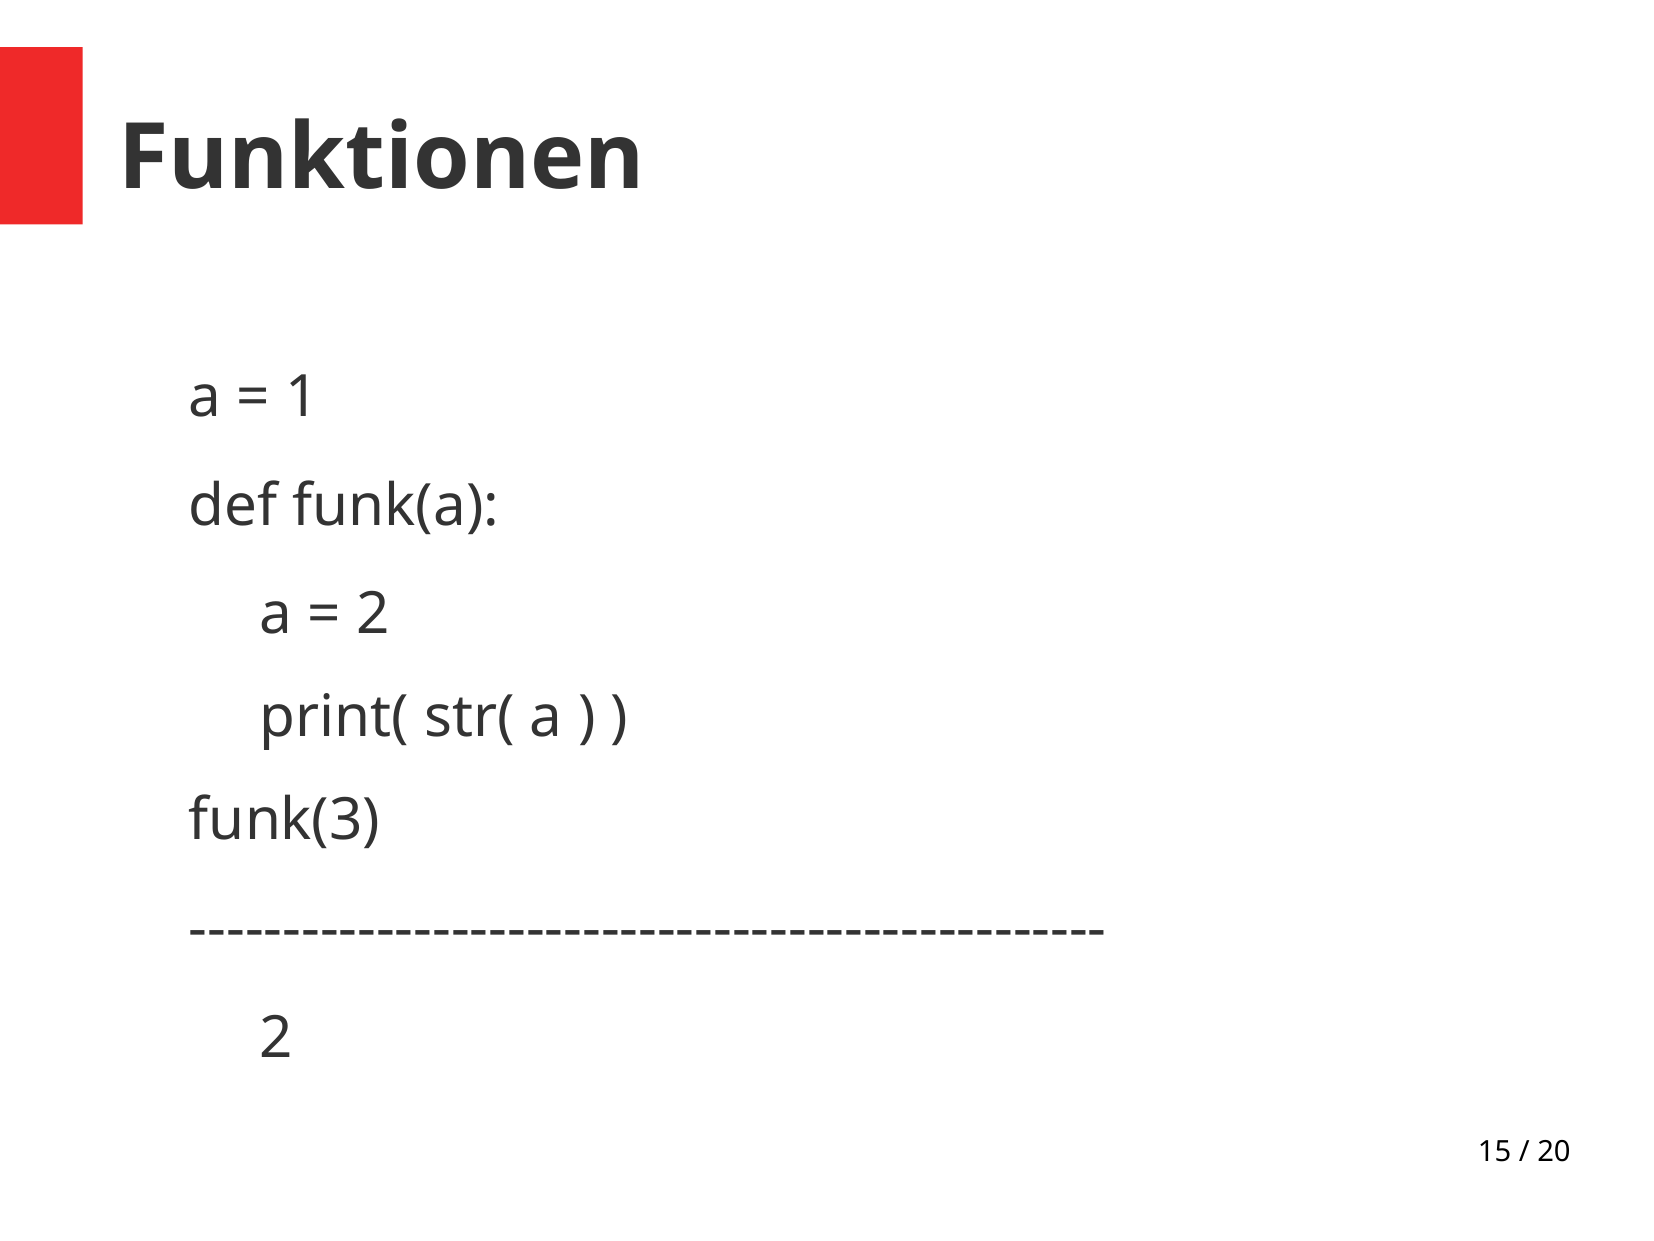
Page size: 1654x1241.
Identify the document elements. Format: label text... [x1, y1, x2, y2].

list a = 1 def funk(a): a = 2 print( str( a ) ) funk(3) ------------------------------------------------- 2 [118, 354, 1536, 1074]
title Funktionen [118, 49, 1571, 257]
